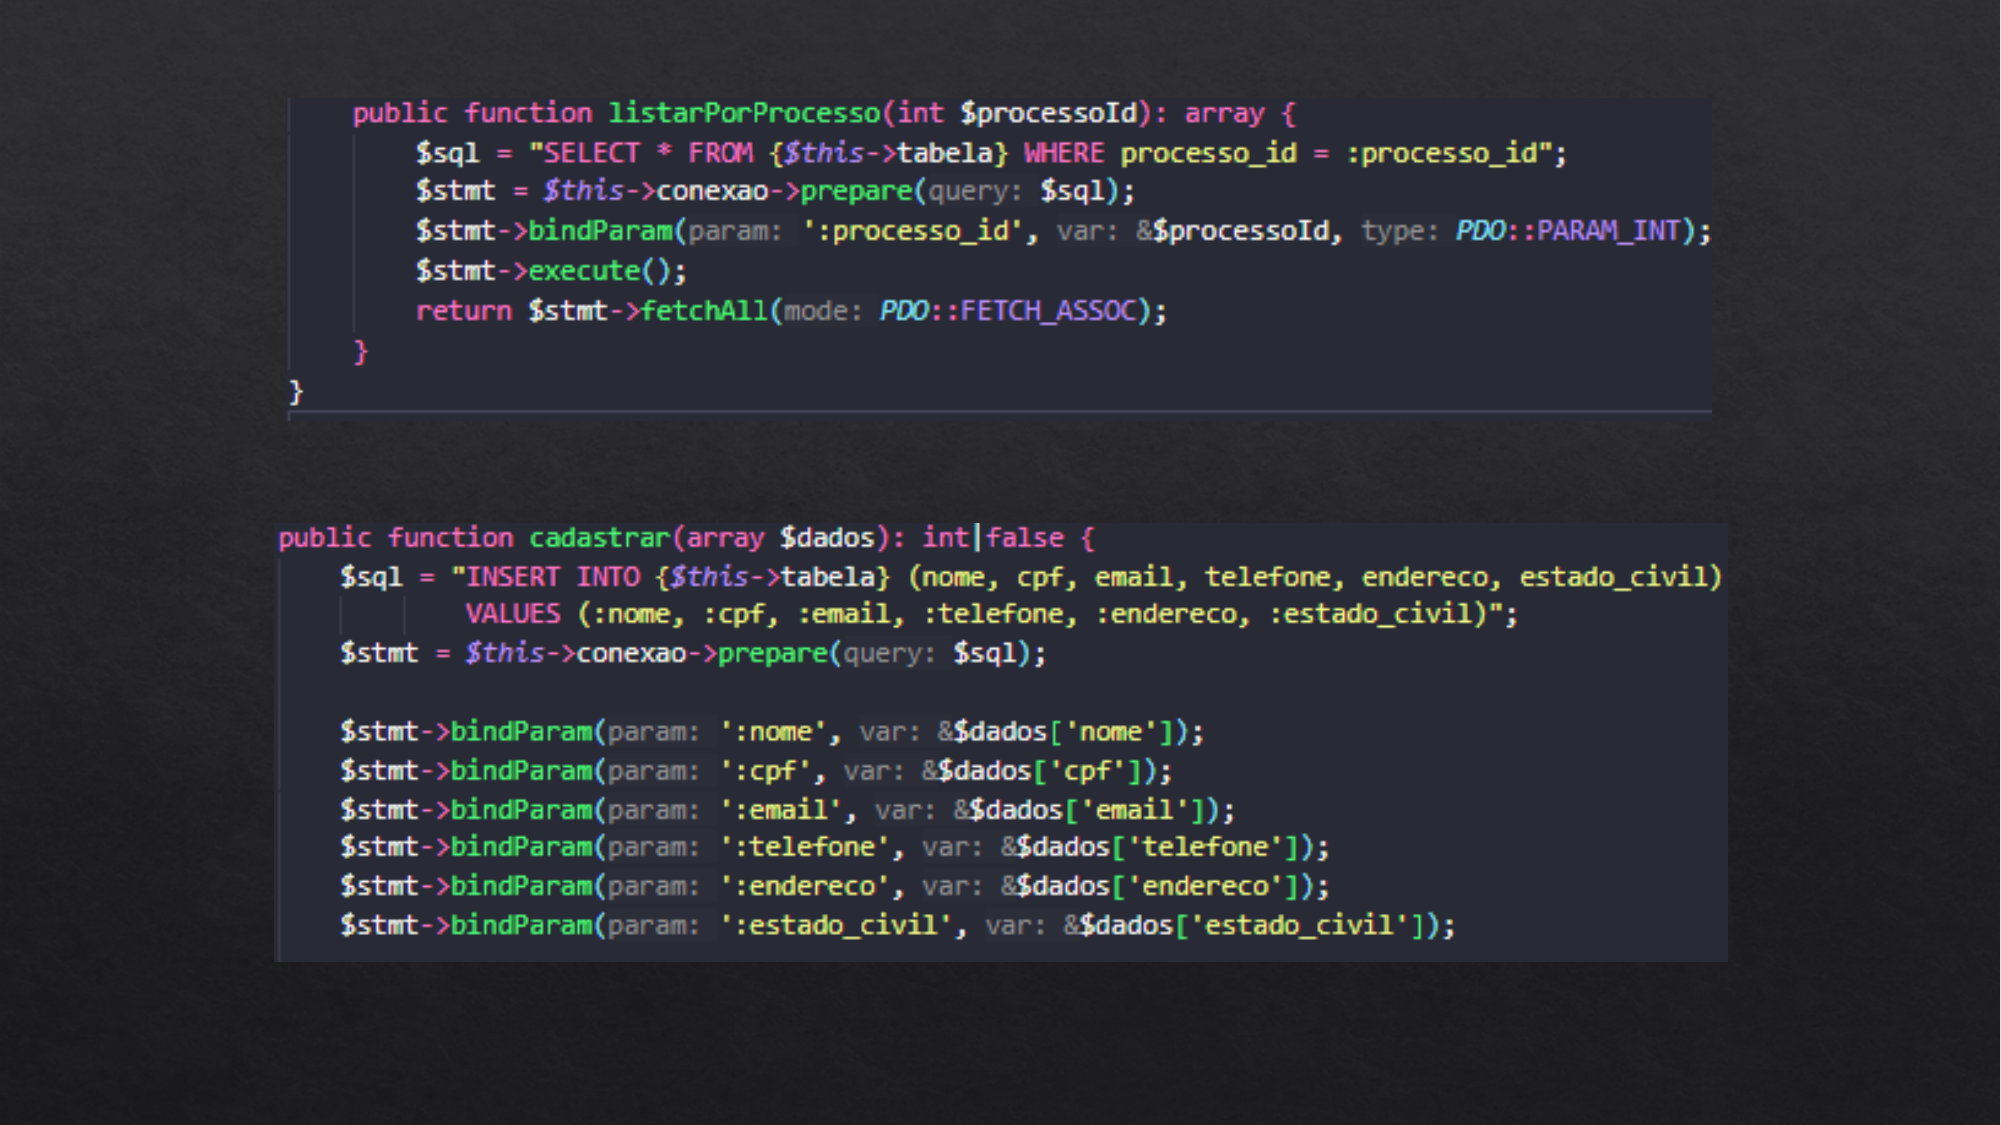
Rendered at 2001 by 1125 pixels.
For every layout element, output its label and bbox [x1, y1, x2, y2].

picture [286, 98, 1712, 421]
picture [274, 524, 1728, 962]
